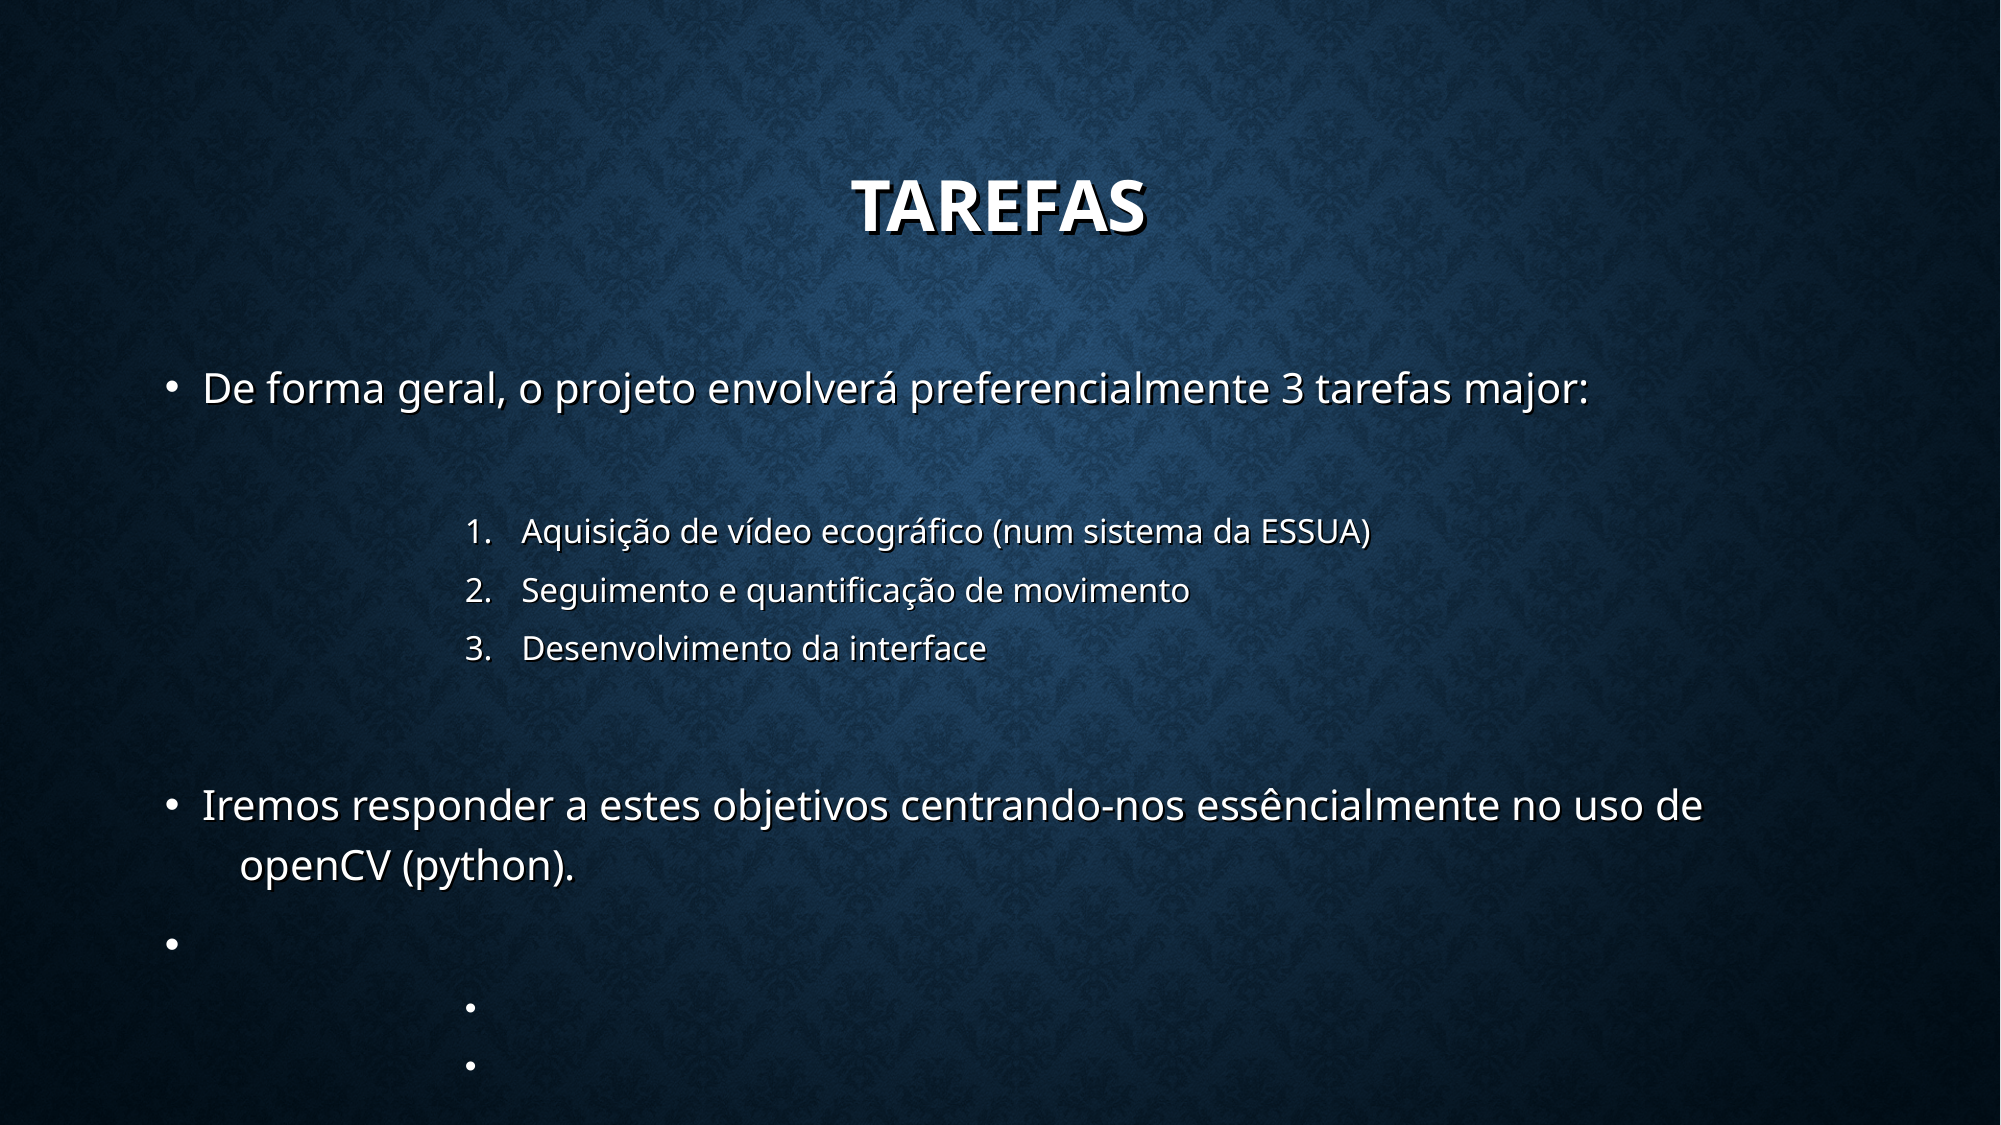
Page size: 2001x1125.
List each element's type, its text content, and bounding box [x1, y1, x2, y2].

list De forma geral, o projeto envolverá preferencialmente 3 tarefas major: Aquisição de vídeo ecográfico (num sistema da ESSUA) Seguimento e quantificação de movimento Desenvolvimento da interface Iremos responder a estes objetivos centrando-nos essêncialmente no uso de openCV (python). [149, 343, 1849, 950]
title Tarefas [149, 99, 1849, 318]
